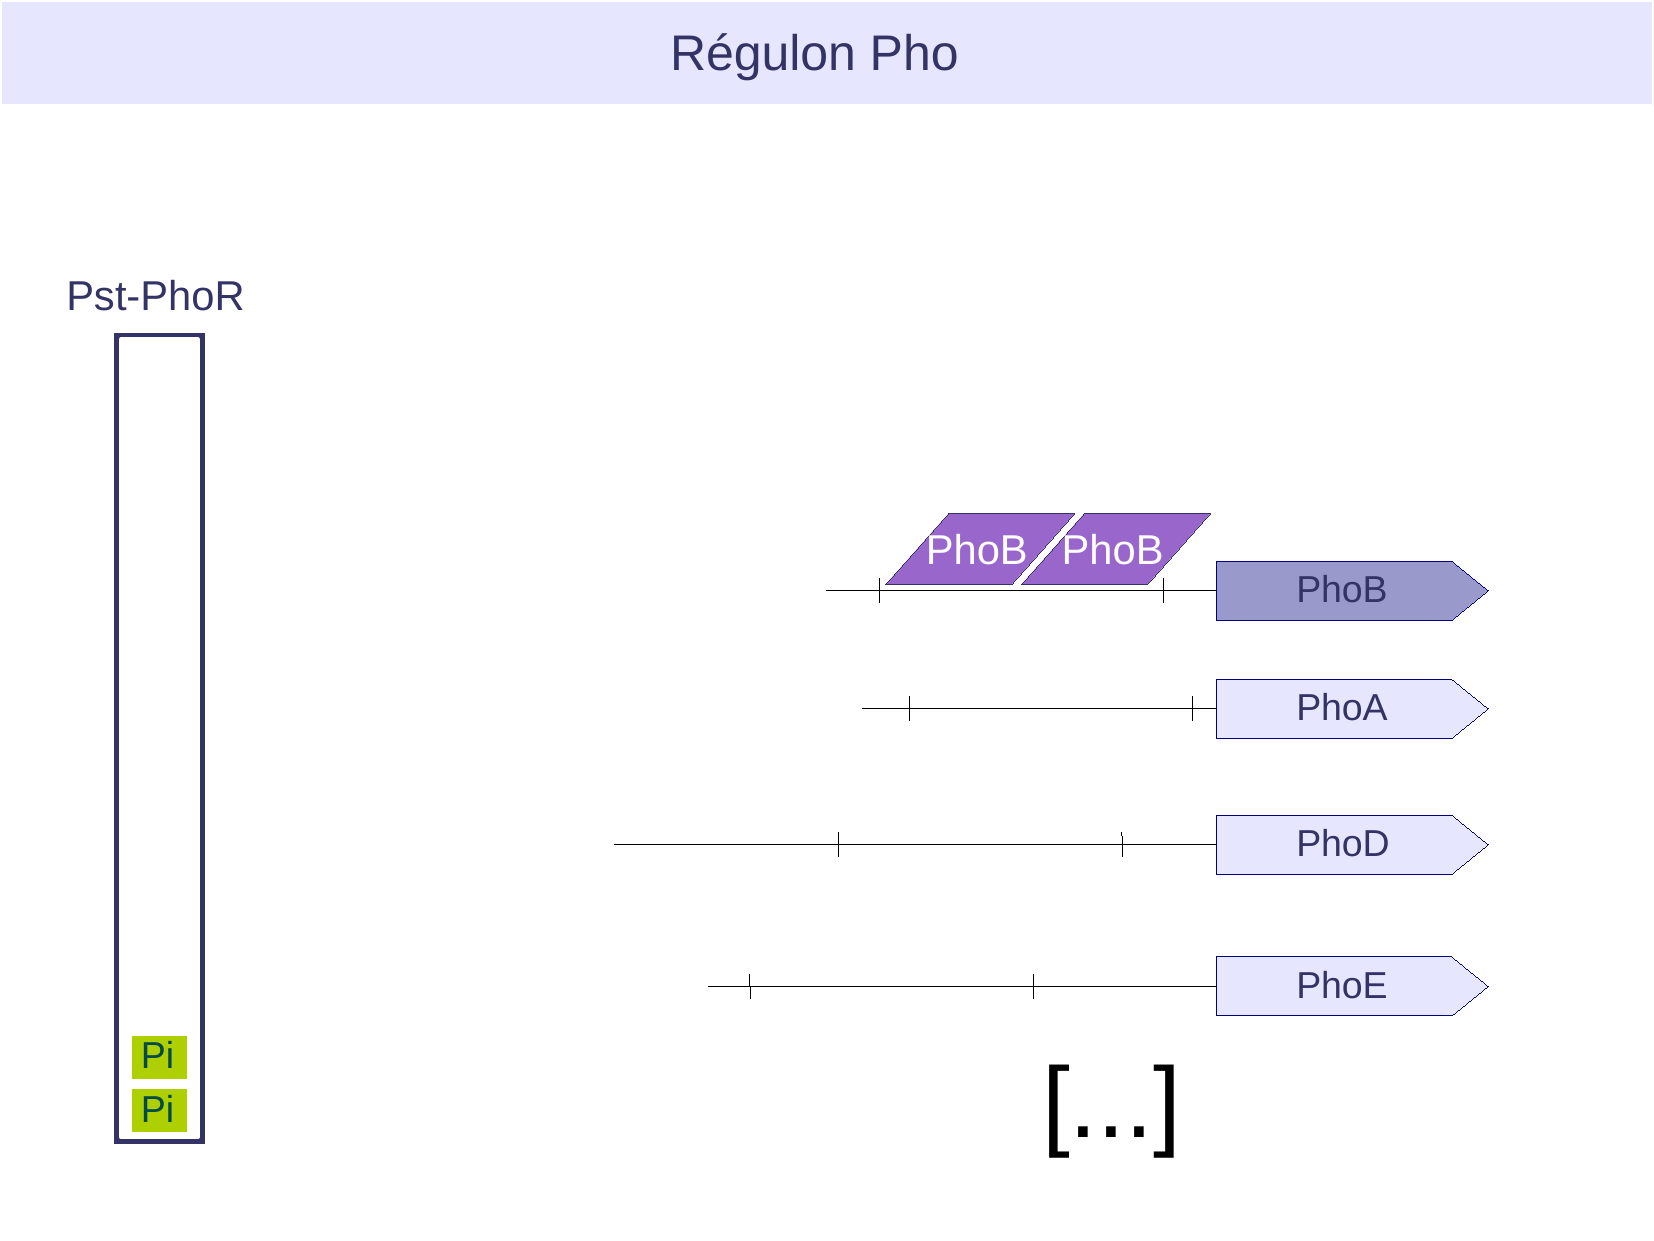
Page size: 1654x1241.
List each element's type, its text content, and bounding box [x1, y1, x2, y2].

text_box [885, 555, 1014, 585]
text_box [112, 330, 207, 1146]
text_box [1216, 956, 1489, 1016]
text_box [1216, 561, 1489, 621]
text_box [1021, 556, 1150, 585]
text_box PhoD [1281, 815, 1405, 872]
text_box Pst-PhoR [51, 265, 260, 328]
text_box PhoE [1281, 956, 1403, 1014]
text_box [1216, 679, 1489, 739]
text_box Pi [126, 1027, 190, 1085]
text_box [0, 0, 1654, 107]
text_box Pi [126, 1080, 189, 1138]
text_box [943, 513, 1075, 550]
text_box PhoB [911, 519, 1043, 582]
text_box [1079, 513, 1211, 550]
text_box PhoB [1281, 561, 1403, 618]
text_box [...] [1027, 1039, 1196, 1167]
text_box PhoB [1046, 519, 1179, 582]
text_box PhoA [1281, 679, 1403, 736]
text_box [1216, 815, 1489, 875]
text_box Régulon Pho [655, 17, 974, 89]
